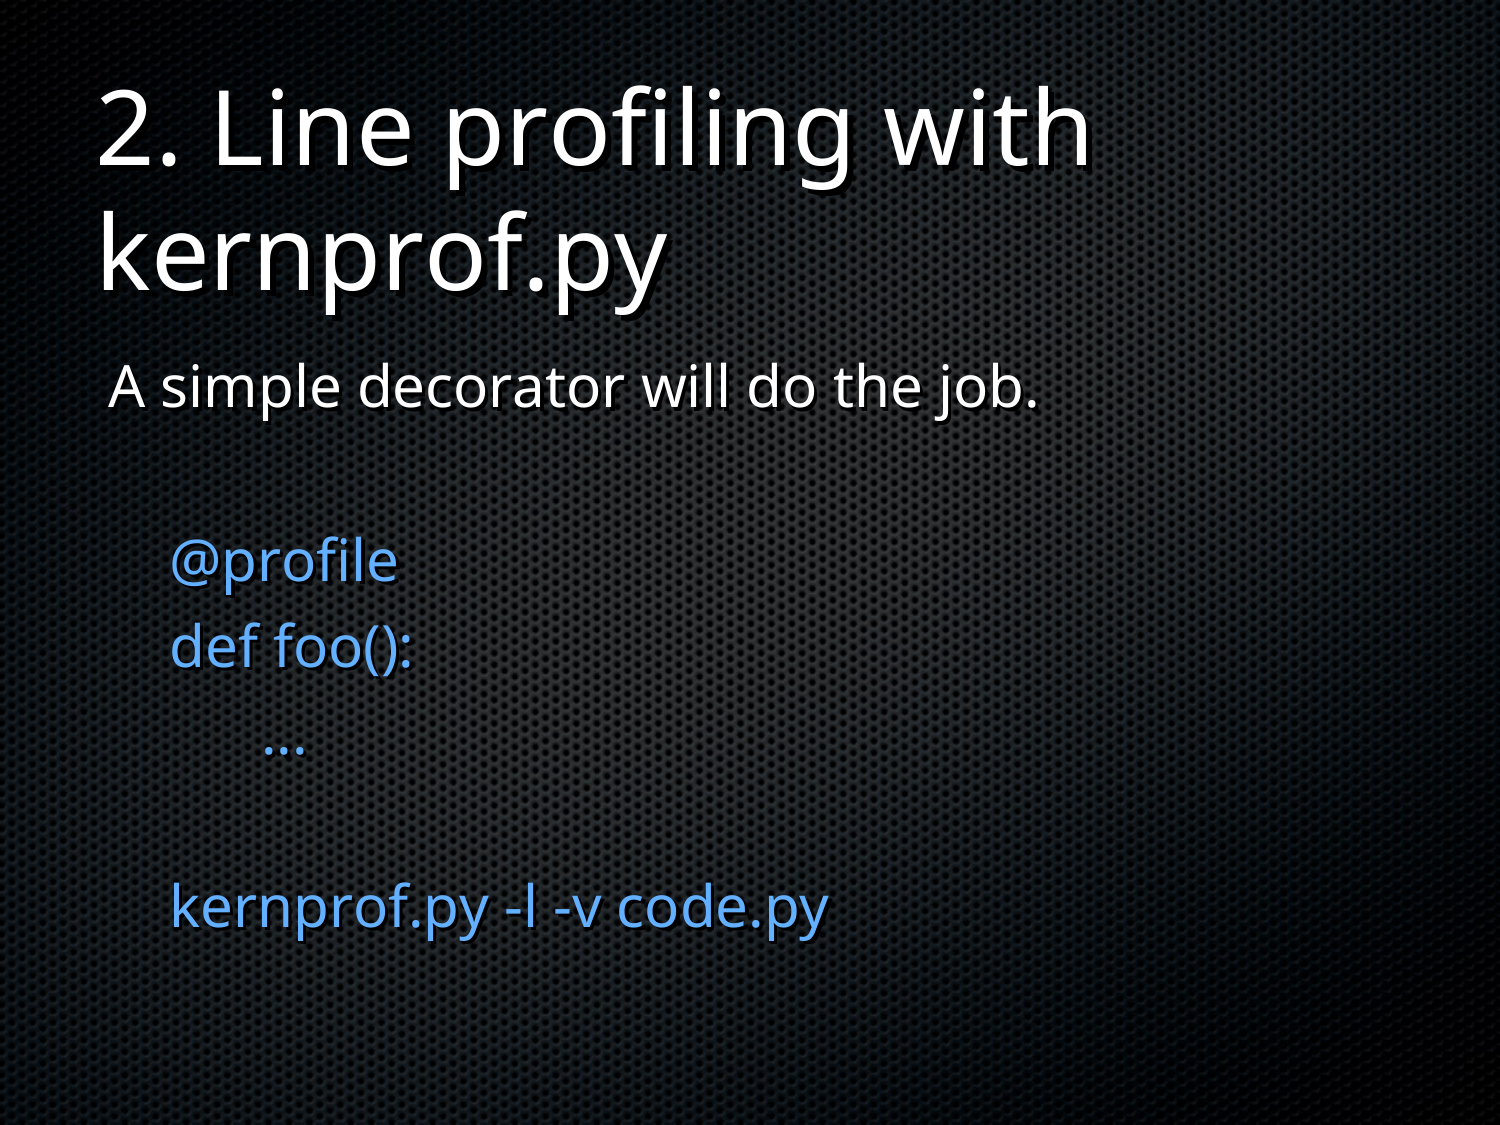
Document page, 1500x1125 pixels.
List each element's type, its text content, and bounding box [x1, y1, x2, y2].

picture [0, 0, 1500, 1125]
list A simple decorator will do the job. @profile def foo(): ... kernprof.py -l -v code.py [85, 341, 1476, 1114]
title 2. Line profiling with kernprof.py [87, 52, 1392, 320]
